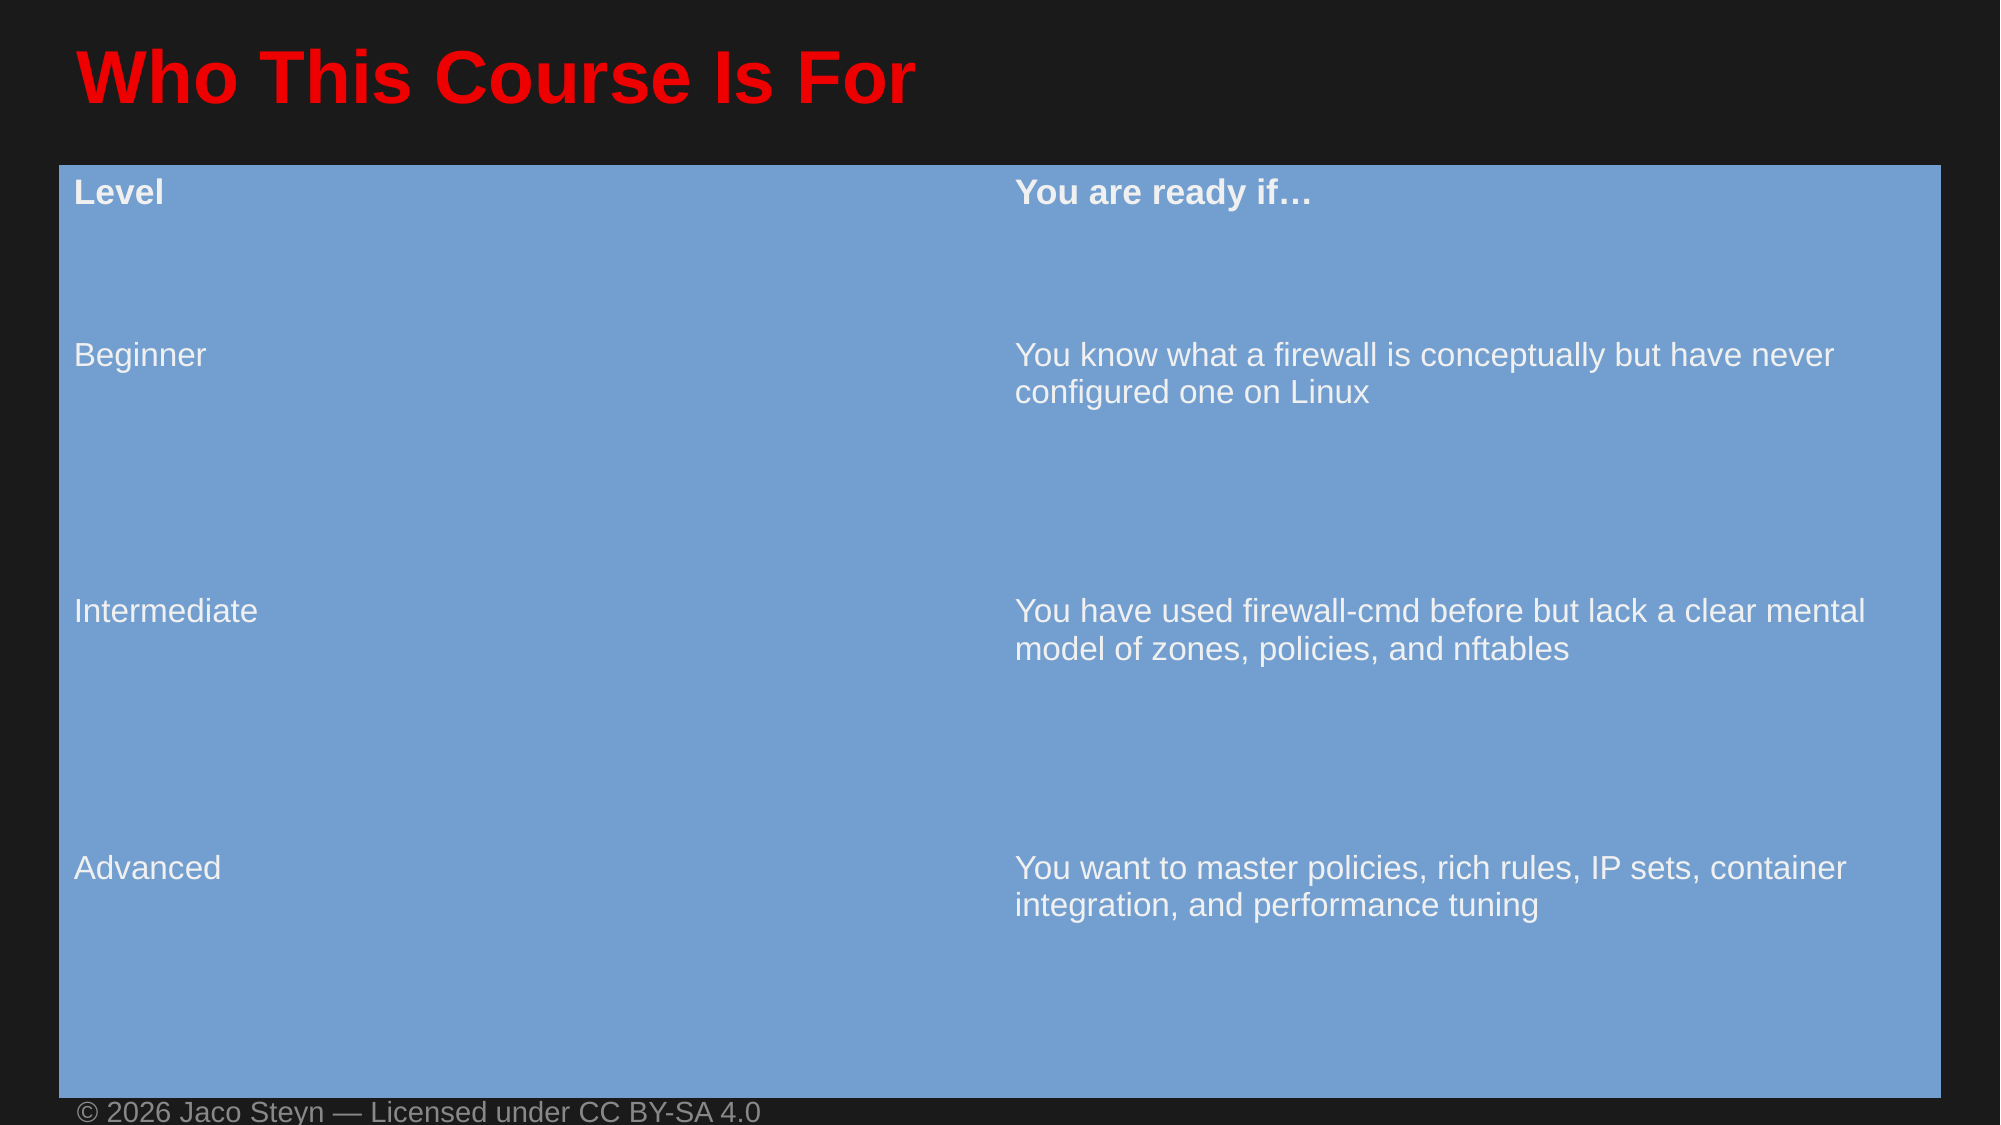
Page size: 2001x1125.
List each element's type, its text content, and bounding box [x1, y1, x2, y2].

text_box Who This Course Is For [59, 23, 1942, 142]
table_cell You want to master policies, rich rules, IP sets, container integration, and performance tuning [1000, 842, 1941, 1083]
table_cell Intermediate [59, 586, 1000, 842]
table_cell Beginner [59, 329, 1000, 586]
table_header Level [59, 165, 1000, 329]
table_cell You know what a firewall is conceptually but have never configured one on Linux [1000, 329, 1941, 586]
table_cell You have used firewall-cmd before but lack a clear mental model of zones, policies, and nftables [1000, 586, 1941, 842]
text_box © 2026 Jaco Steyn — Licensed under CC BY-SA 4.0 [59, 1083, 1942, 1120]
table_cell Advanced [59, 842, 1000, 1083]
table_header You are ready if… [1000, 165, 1941, 329]
